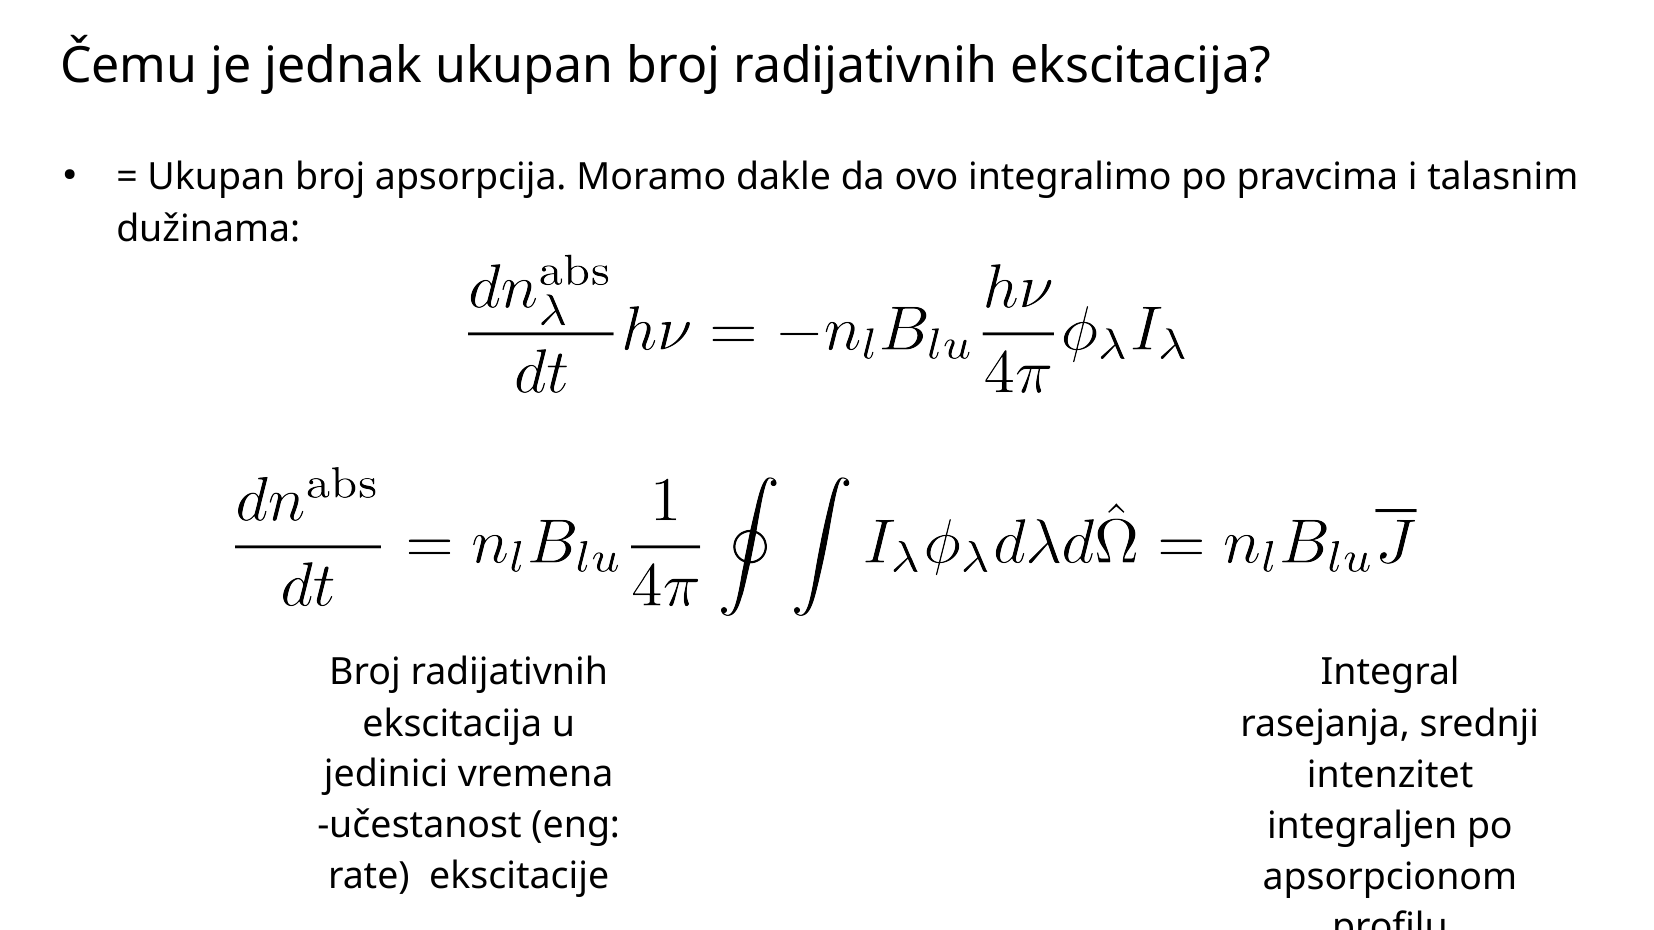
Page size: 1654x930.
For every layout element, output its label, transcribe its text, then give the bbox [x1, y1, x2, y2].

picture [468, 253, 1185, 393]
picture [235, 467, 1418, 616]
text_box Broj radijativnih ekscitacija u jedinici vremena -učestanost (eng: rate) ekscitacije [300, 637, 638, 880]
list = Ukupan broj apsorpcija. Moramo dakle da ovo integralimo po pravcima i talasnim dužinama: [45, 149, 1635, 880]
title Čemu je jednak ukupan broj radijativnih ekscitacija? [59, 13, 1648, 113]
text_box Integral rasejanja, srednji intenzitet integraljen po apsorpcionom profilu [1221, 637, 1559, 880]
